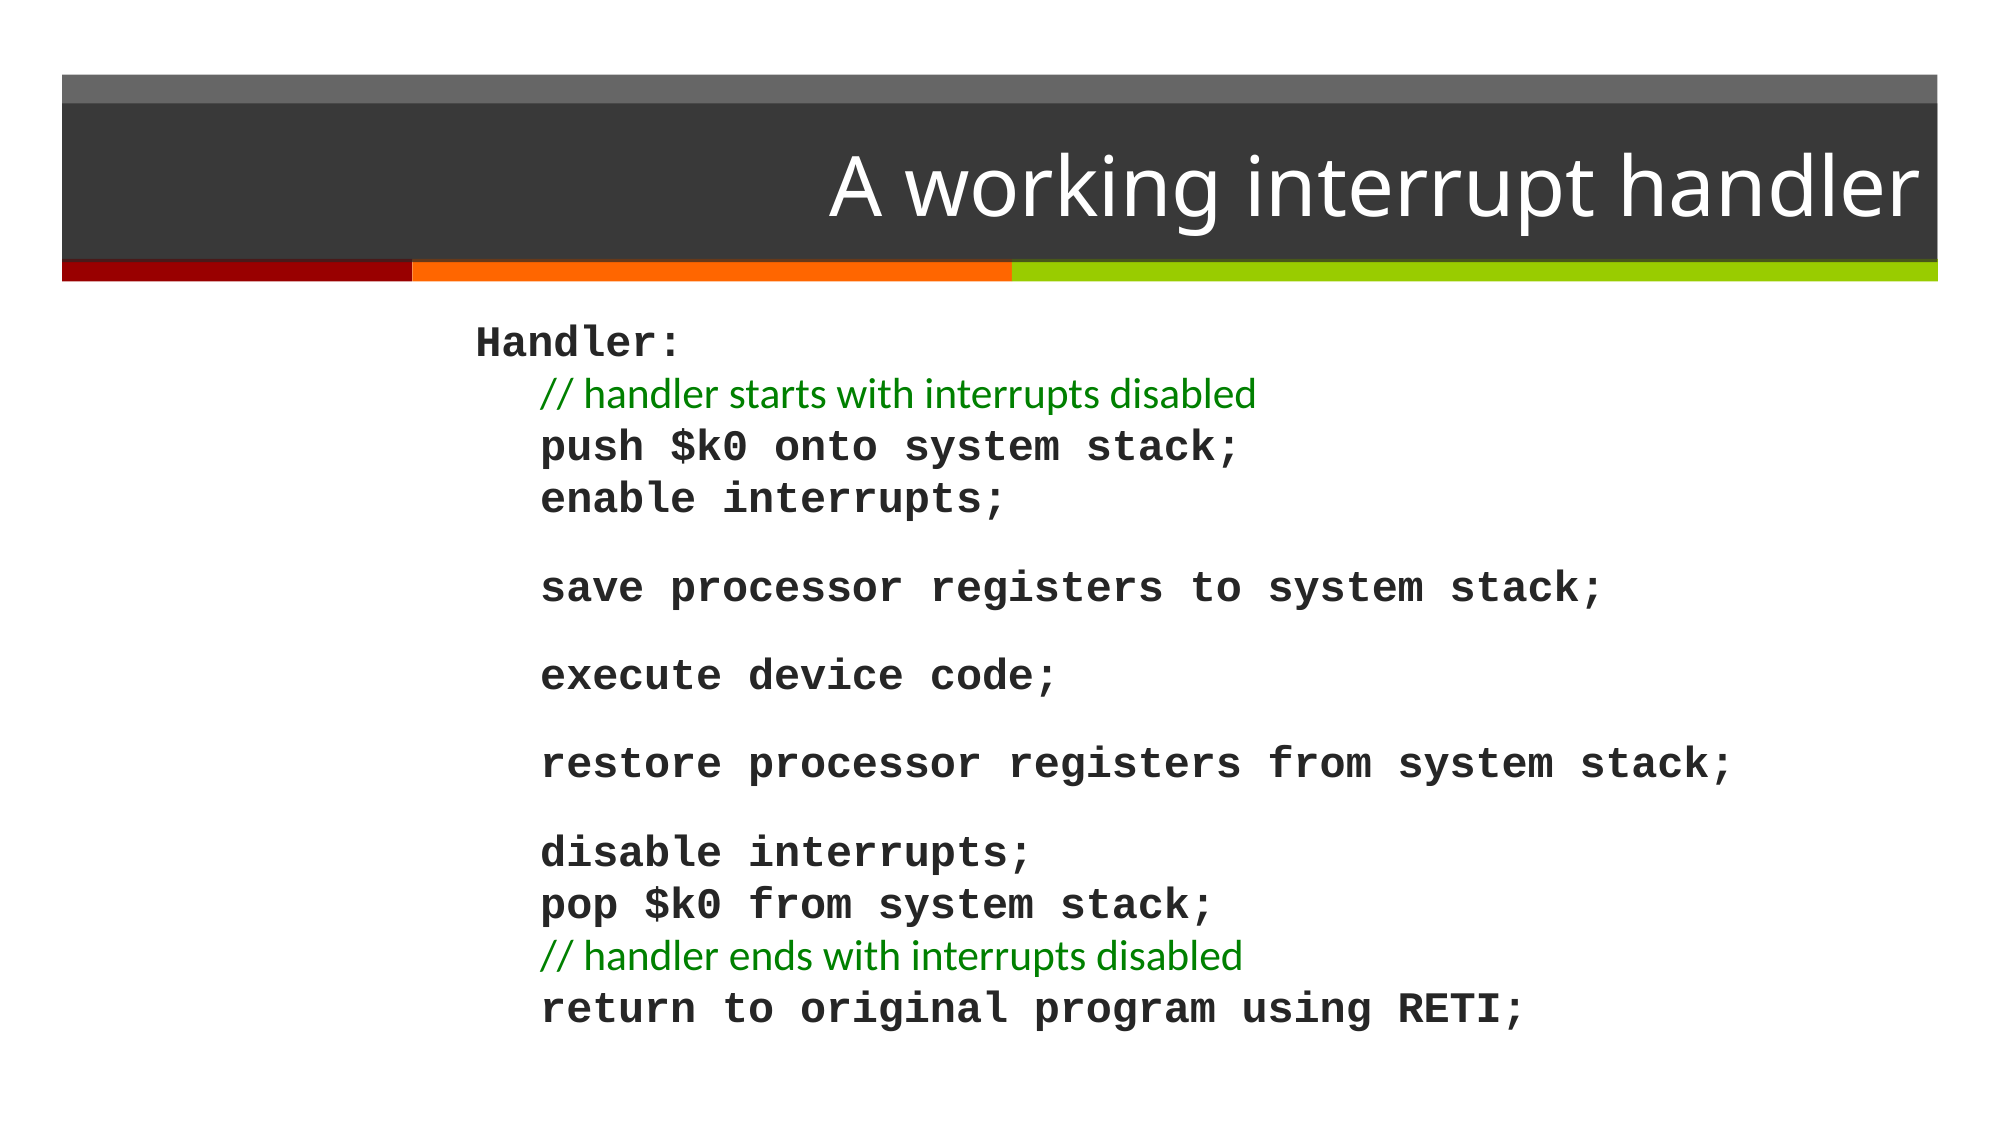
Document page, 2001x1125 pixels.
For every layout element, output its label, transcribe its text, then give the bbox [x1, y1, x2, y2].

title A working interrupt handler [62, 103, 1938, 263]
list Handler: // handler starts with interrupts disabled push $k0 onto system stack; enable interrupts; save processor registers to system stack; execute device code; restore processor registers from system stack; disable interrupts; pop $k0 from system stack; // handler ends with interrupts disabled return to original program using RETI; [460, 305, 1754, 1095]
